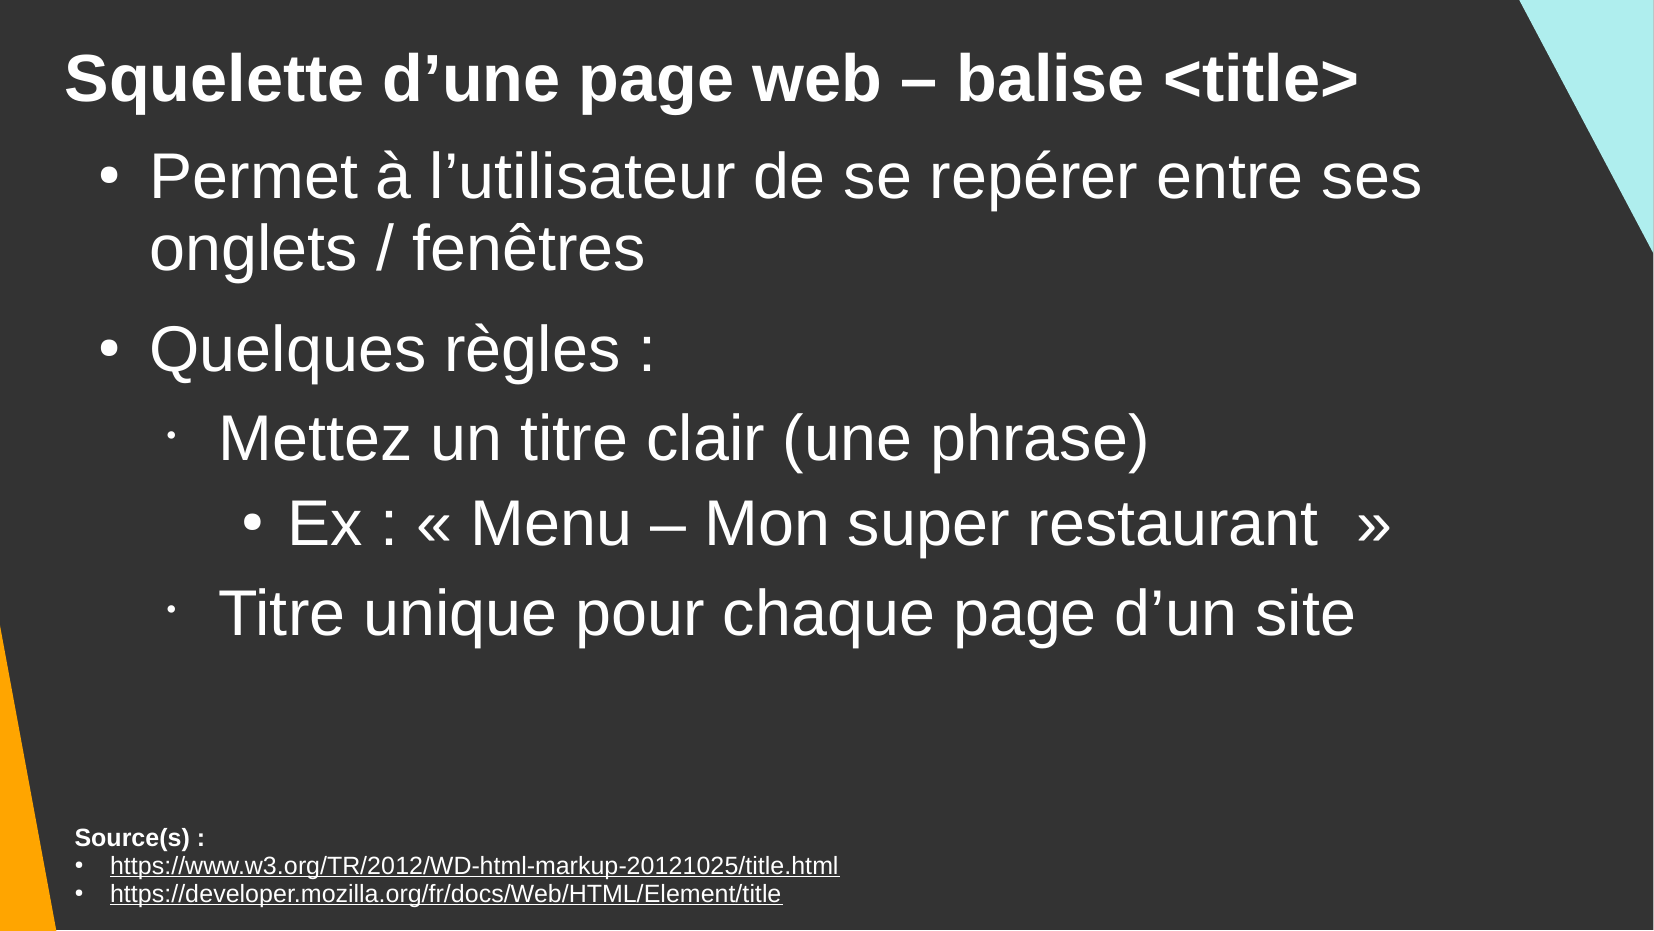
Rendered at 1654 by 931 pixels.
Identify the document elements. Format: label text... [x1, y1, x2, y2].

list Permet à l’utilisateur de se repérer entre ses onglets / fenêtres Quelques règles : Mettez un titre clair (une phrase) Ex : « Menu – Mon super restaurant » Titre unique pour chaque page d’un site [80, 140, 1635, 650]
text_box Source(s) : https://www.w3.org/TR/2012/WD-html-markup-20121025/title.html https://developer.mozilla.org/fr/docs/Web/HTML/Element/title [59, 816, 1548, 916]
text_box [1519, 0, 1654, 255]
title Squelette d’une page web – balise <title> [64, 40, 1553, 125]
text_box [0, 625, 57, 931]
